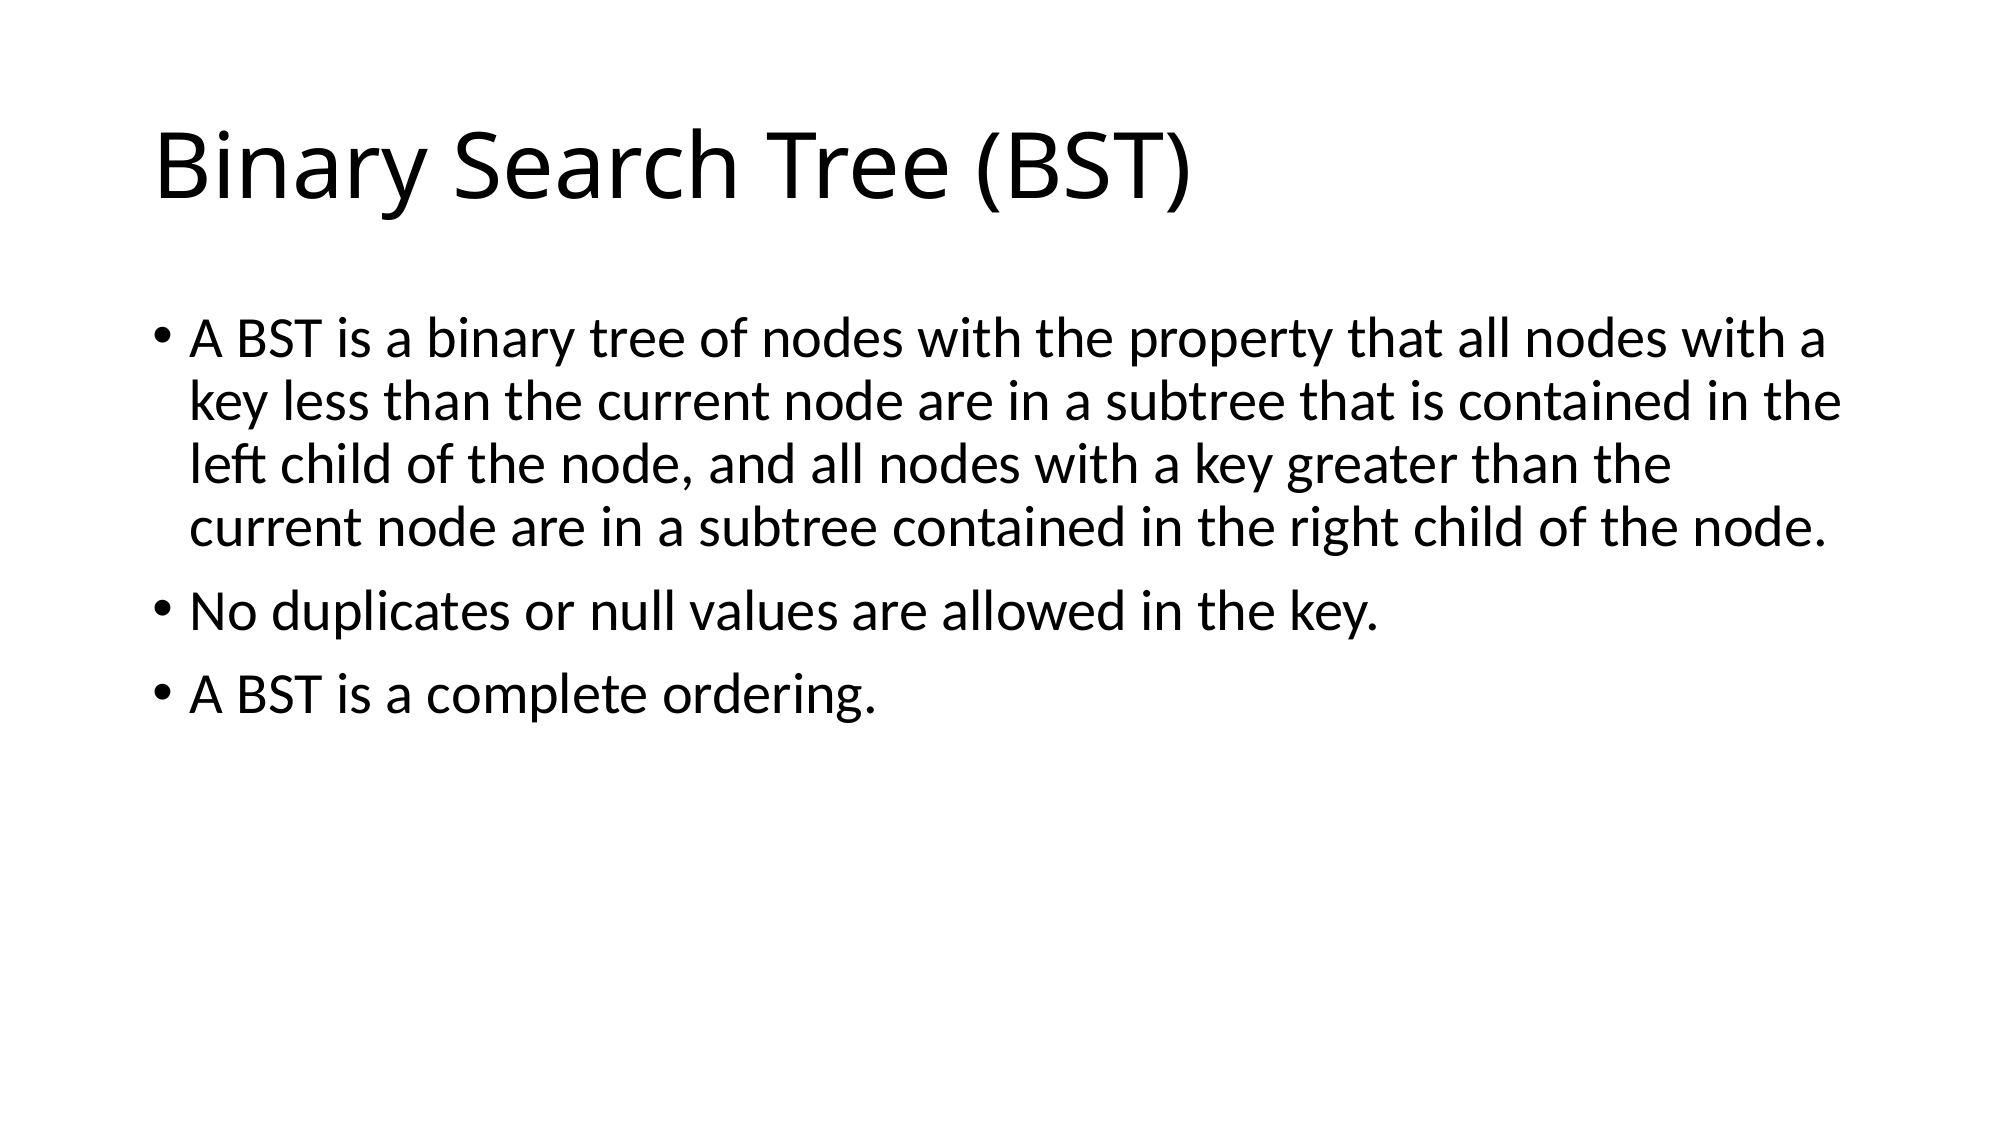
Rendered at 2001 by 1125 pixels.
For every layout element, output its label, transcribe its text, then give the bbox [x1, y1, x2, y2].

list A BST is a binary tree of nodes with the property that all nodes with a key less than the current node are in a subtree that is contained in the left child of the node, and all nodes with a key greater than the current node are in a subtree contained in the right child of the node. No duplicates or null values are allowed in the key. A BST is a complete ordering. [137, 299, 1863, 1014]
title Binary Search Tree (BST) [137, 59, 1863, 278]
